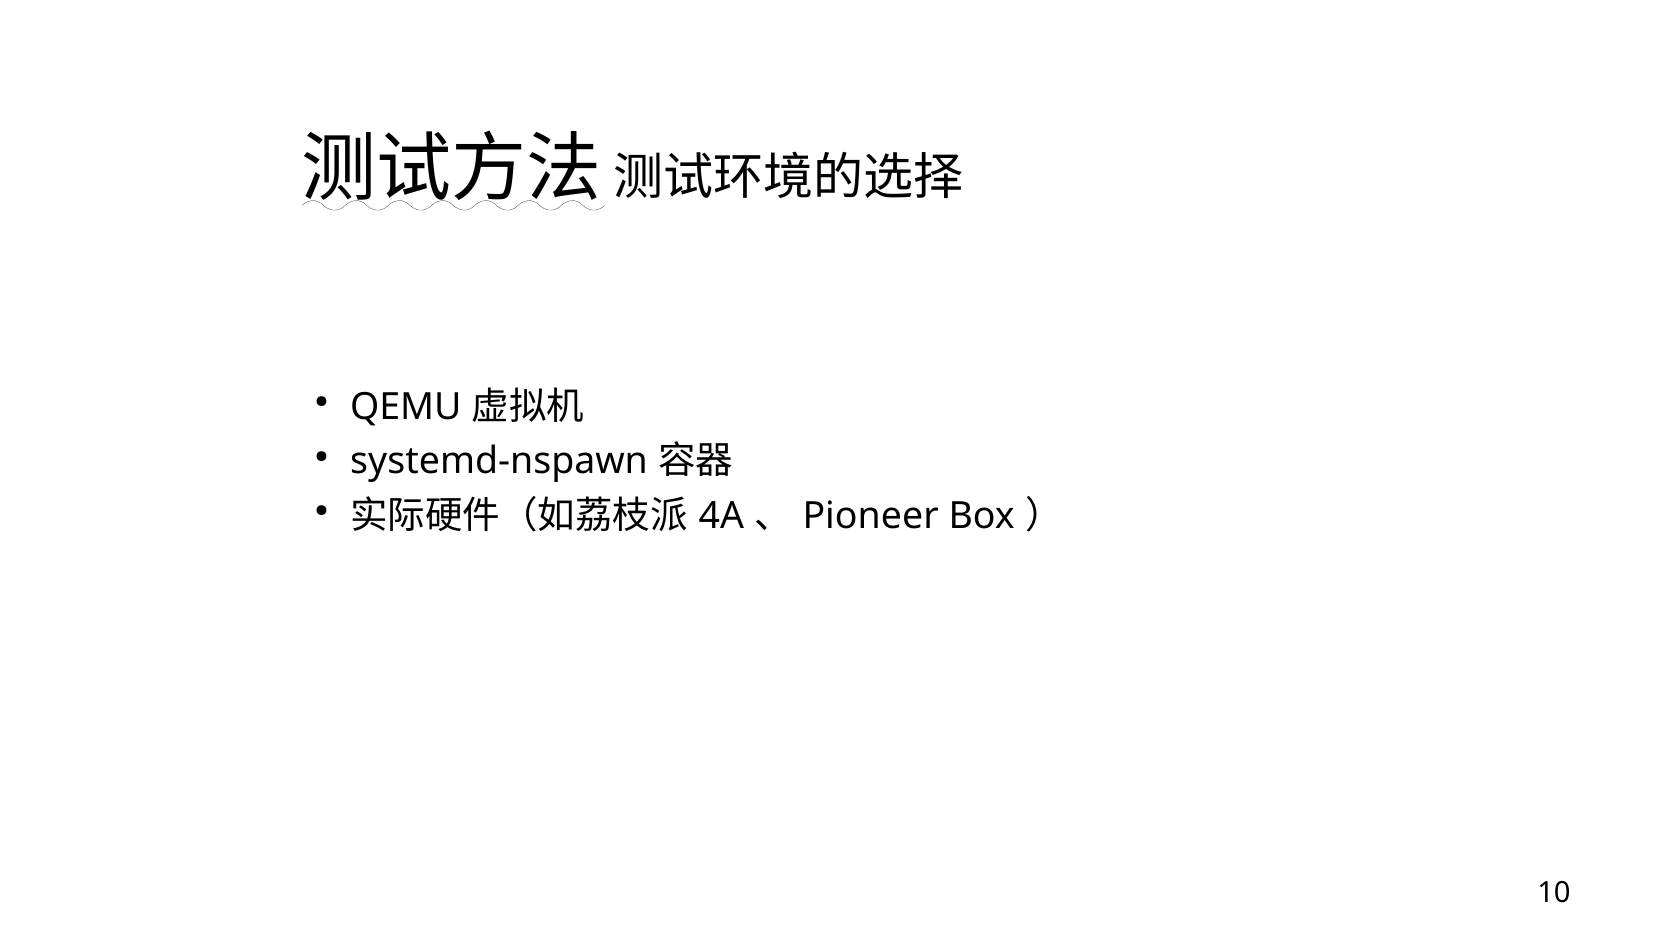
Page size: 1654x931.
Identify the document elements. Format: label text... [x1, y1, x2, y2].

title 测试方法 测试环境的选择 [76, 76, 1565, 233]
text_box QEMU虚拟机 systemd-nspawn容器 实际硬件（如荔枝派4A、Pioneer Box） [300, 300, 1088, 691]
